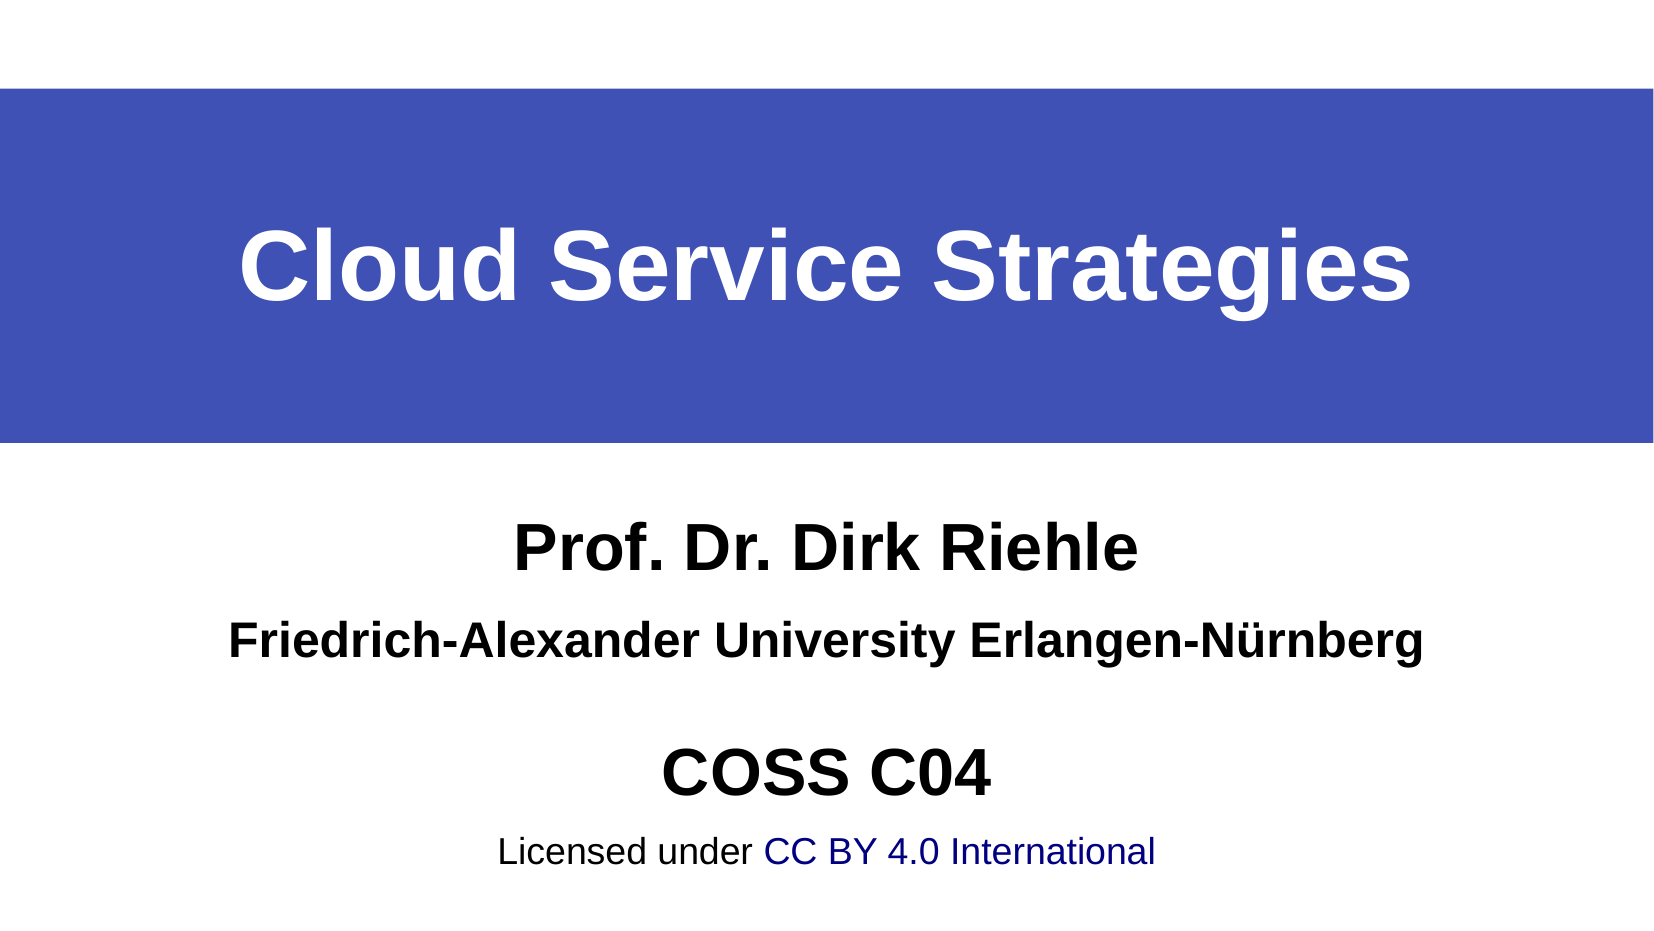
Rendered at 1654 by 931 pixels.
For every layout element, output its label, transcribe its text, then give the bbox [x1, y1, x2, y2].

subtitle Prof. Dr. Dirk Riehle Friedrich-Alexander University Erlangen-Nürnberg COSS C04 Licensed under CC BY 4.0 International [29, 472, 1625, 886]
title Cloud Service Strategies [0, 88, 1654, 443]
